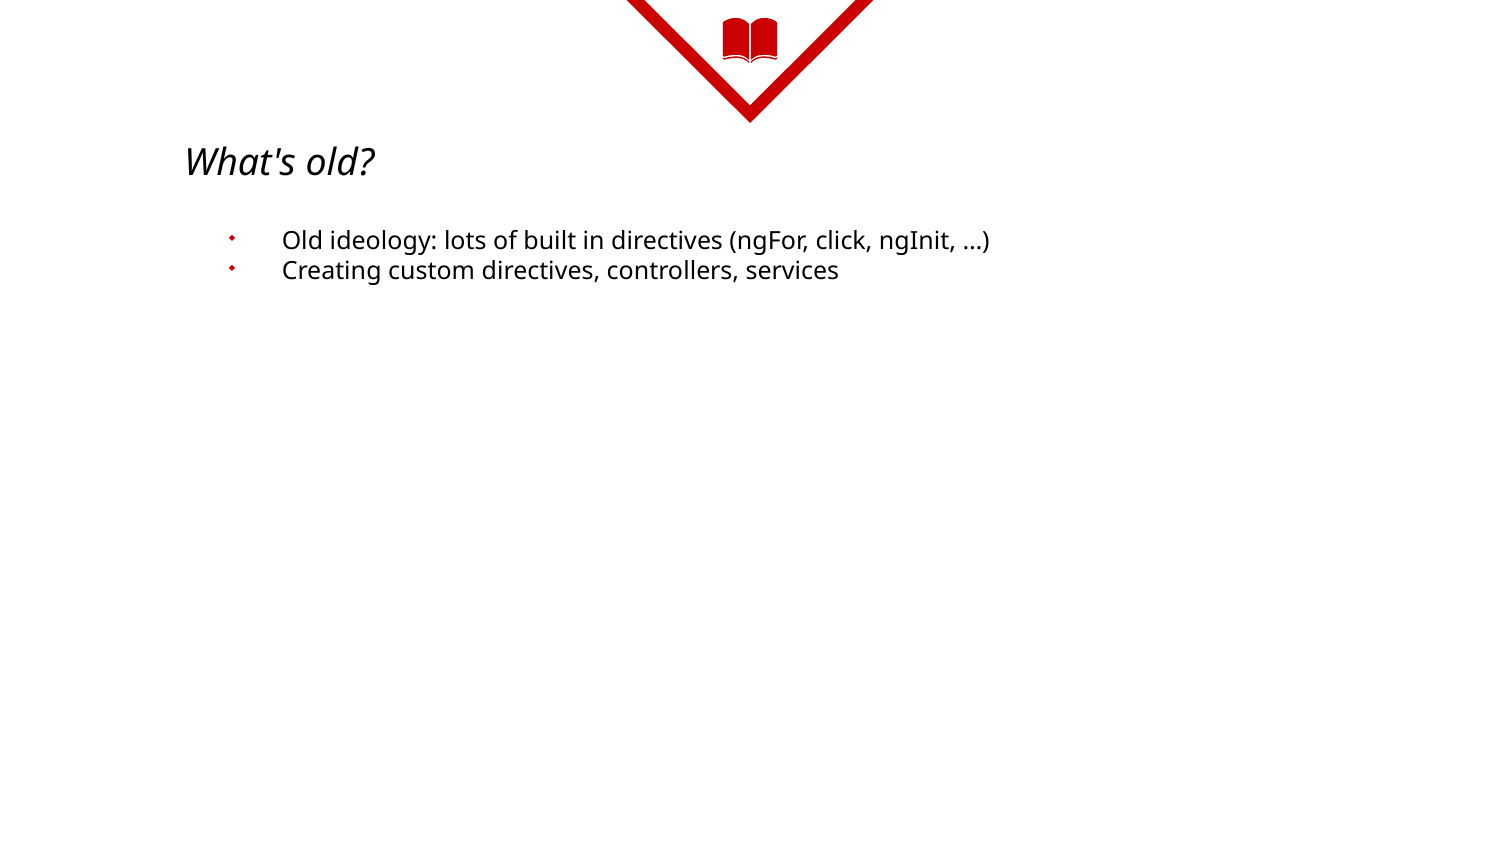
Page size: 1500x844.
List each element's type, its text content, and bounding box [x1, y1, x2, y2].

title What's old? [169, 123, 1331, 212]
text_box [722, 18, 778, 64]
list Old ideology: lots of built in directives (ngFor, click, ngInit, …) Creating custom directives, controllers, services [195, 209, 1304, 345]
